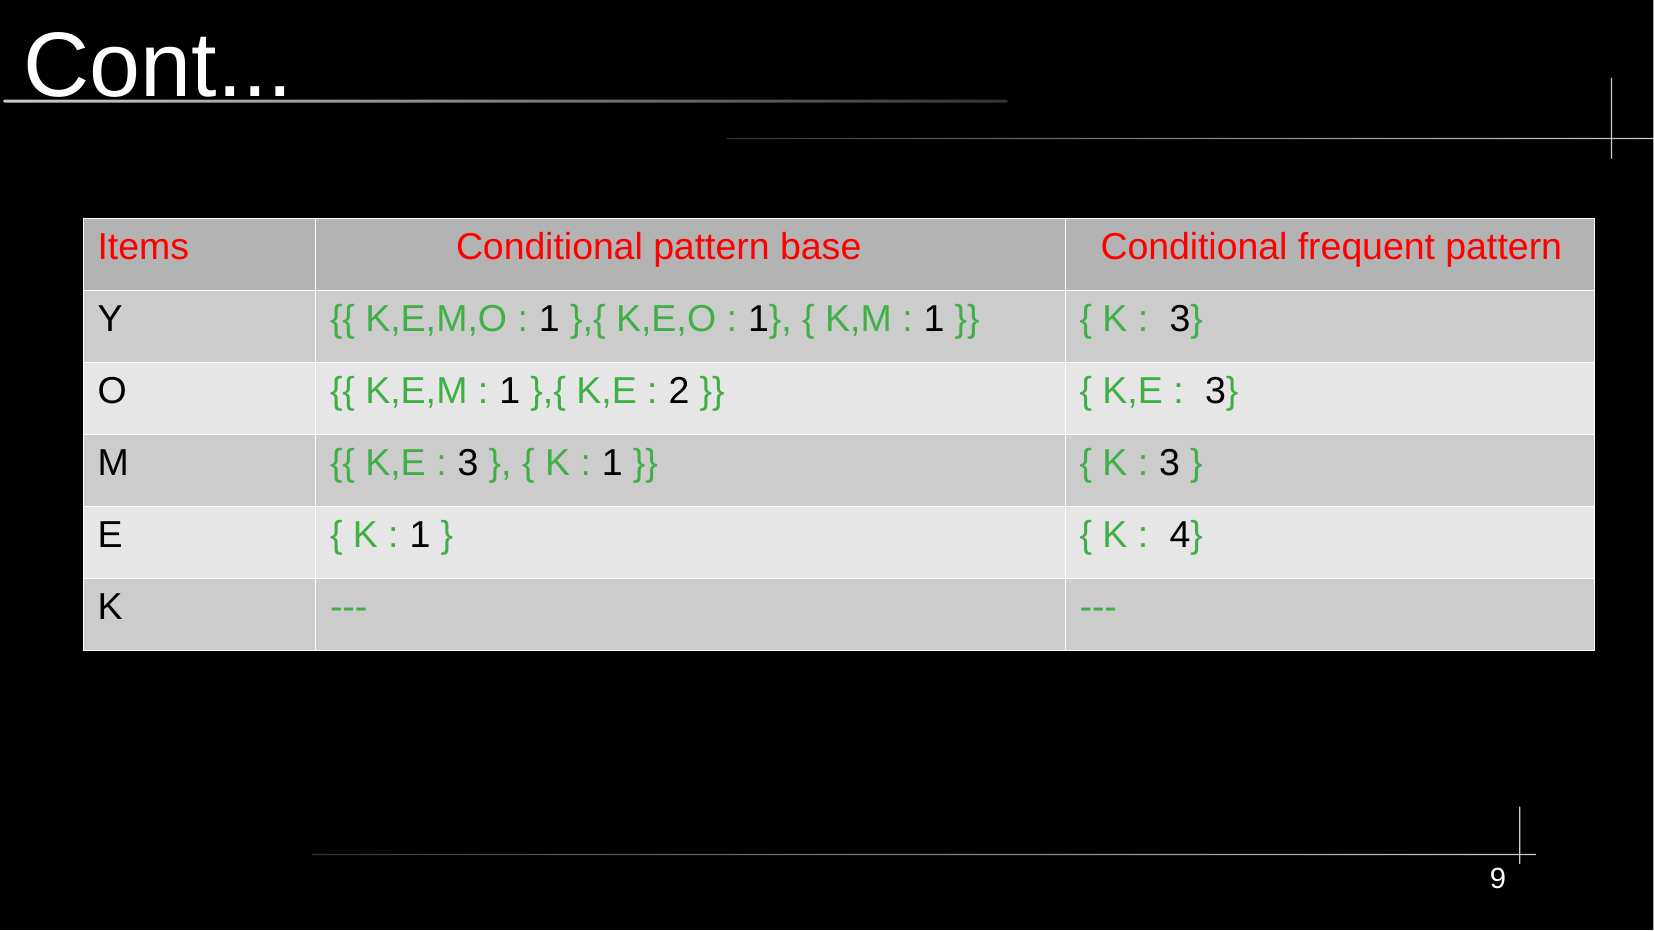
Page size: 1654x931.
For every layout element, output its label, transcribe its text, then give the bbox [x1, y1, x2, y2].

table_cell {{ K,E : 3 }, { K : 1 }} [316, 435, 1065, 506]
table_cell O [84, 363, 315, 434]
title Cont... [23, 11, 1589, 119]
table_cell { K : 1 } [316, 507, 1065, 578]
table_header Items [84, 219, 315, 290]
table_cell --- [1066, 579, 1594, 650]
table_cell {{ K,E,M,O : 1 },{ K,E,O : 1}, { K,M : 1 }} [316, 291, 1065, 362]
table_cell --- [316, 579, 1065, 650]
table_cell { K : 4} [1066, 507, 1594, 578]
table_cell { K,E : 3} [1066, 363, 1594, 434]
table_cell E [84, 507, 315, 578]
table_cell M [84, 435, 315, 506]
table_cell K [84, 579, 315, 650]
table_cell Y [84, 291, 315, 362]
table_cell { K : 3 } [1066, 435, 1594, 506]
table_header Conditional pattern base [316, 219, 1065, 290]
table_cell {{ K,E,M : 1 },{ K,E : 2 }} [316, 363, 1065, 434]
table_cell { K : 3} [1066, 291, 1594, 362]
table_header Conditional frequent pattern [1066, 219, 1594, 290]
